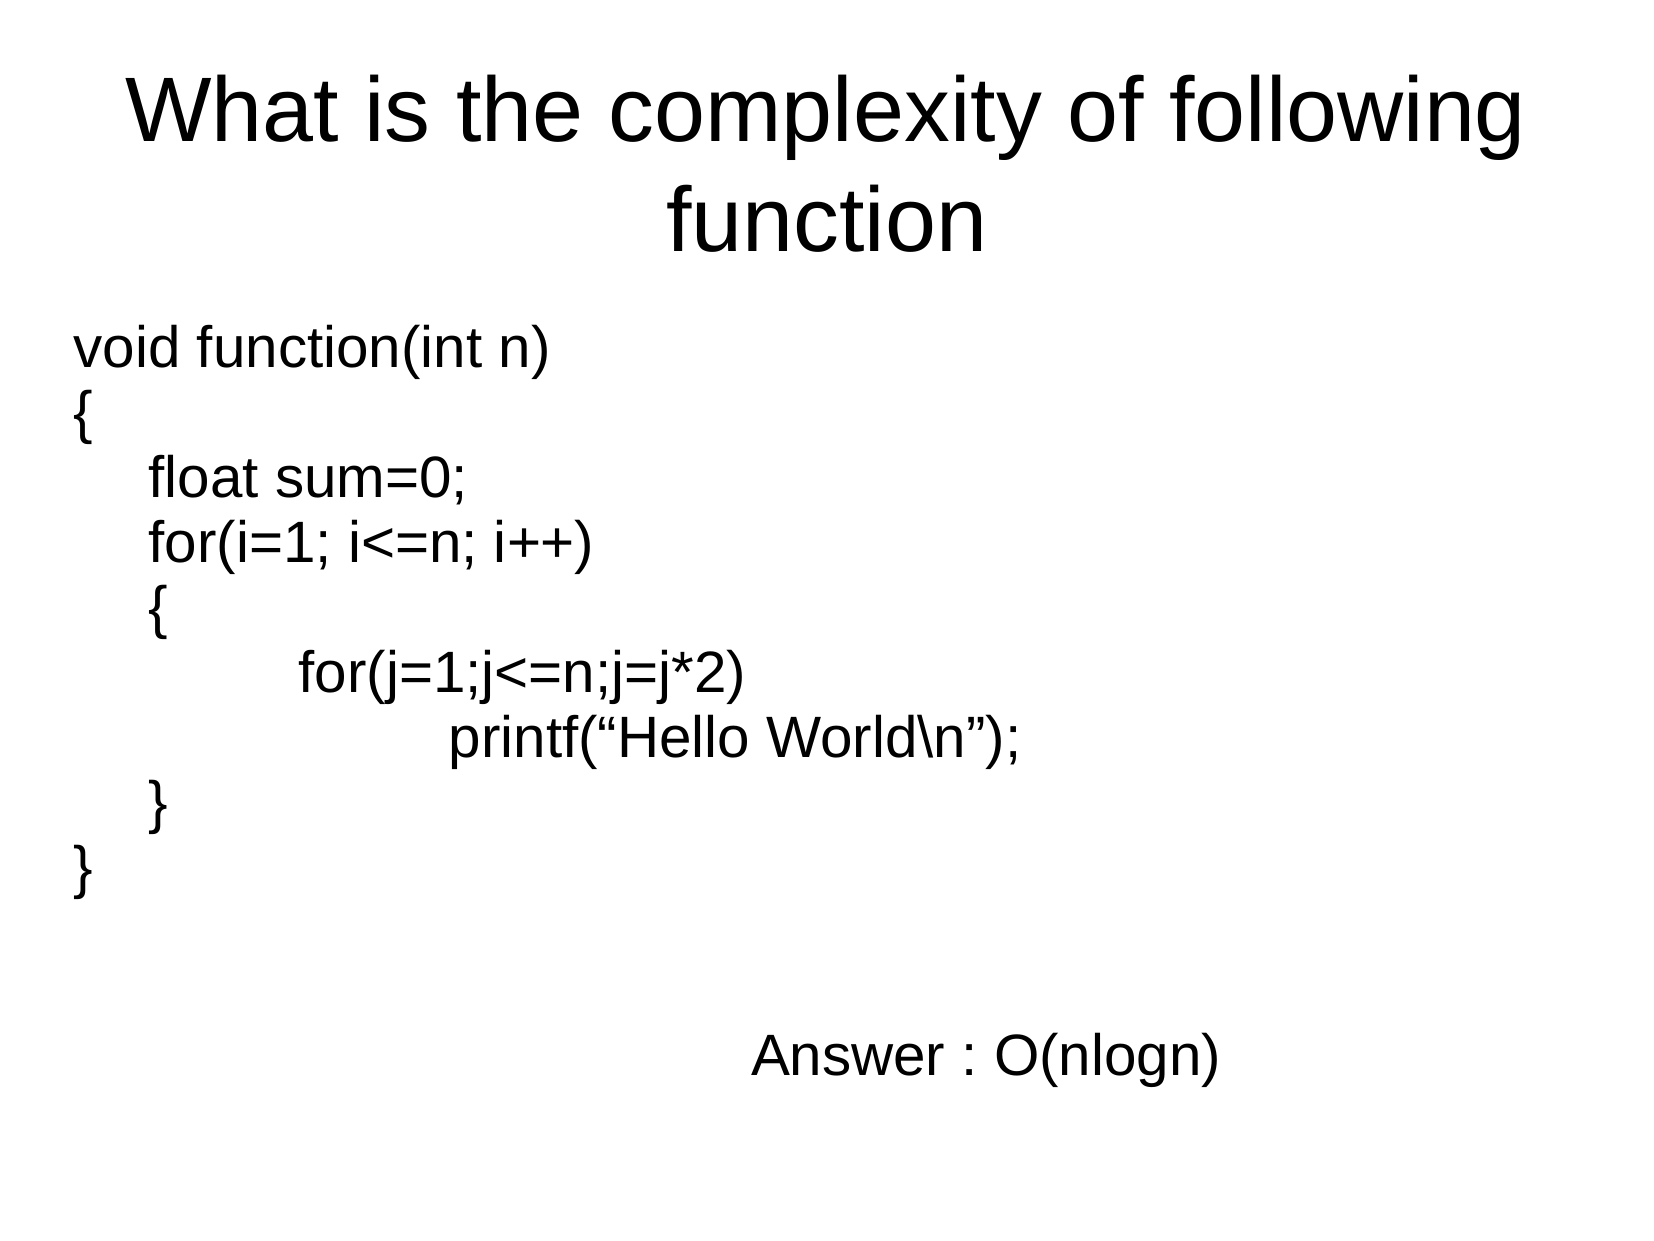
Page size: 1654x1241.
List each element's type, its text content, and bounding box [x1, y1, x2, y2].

text_box Answer : O(nlogn) [484, 1015, 1489, 1096]
title What is the complexity of following function [82, 49, 1571, 257]
text_box void function(int n) { float sum=0; for(i=1; i<=n; i++) { for(j=1;j<=n;j=j*2) printf(“Hello World\n”); } } [59, 307, 1607, 910]
